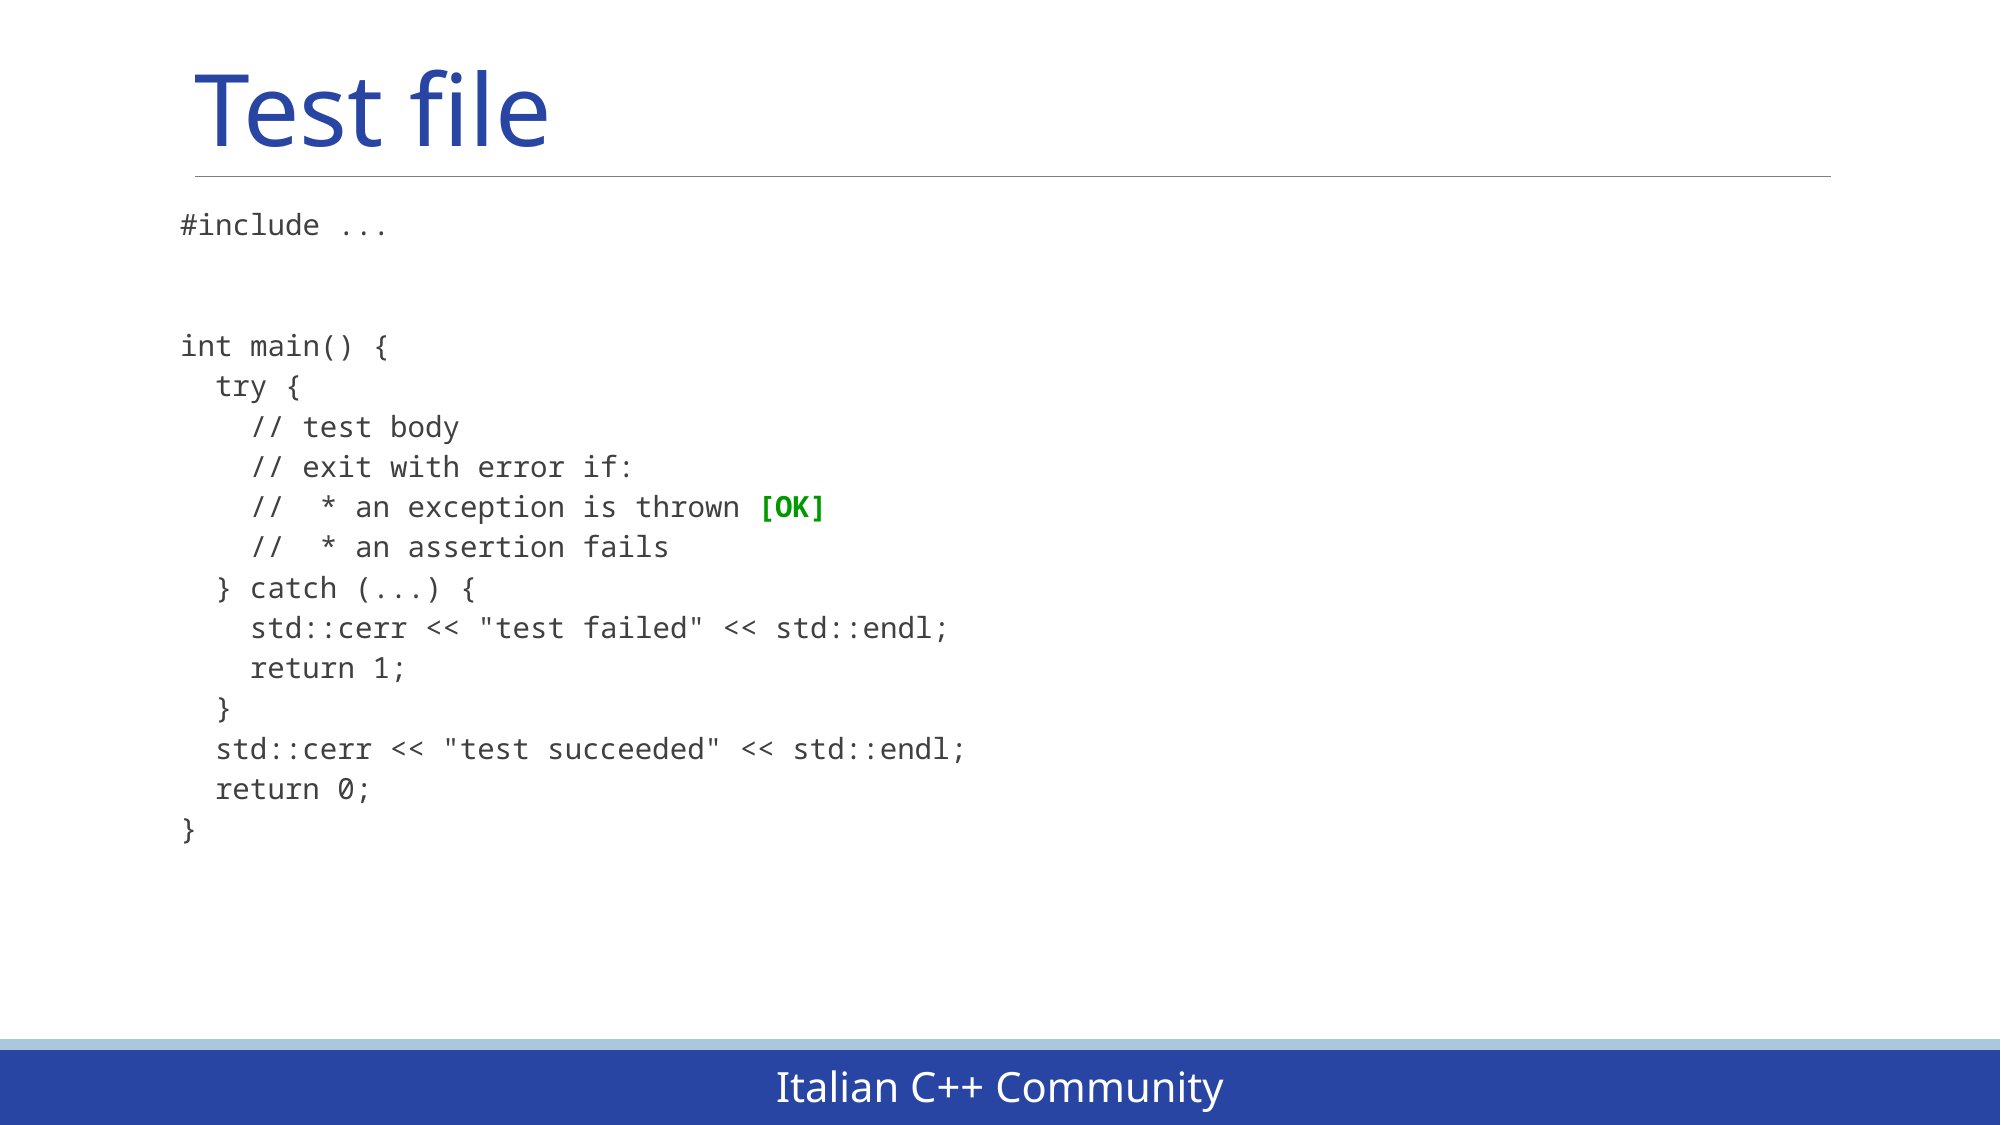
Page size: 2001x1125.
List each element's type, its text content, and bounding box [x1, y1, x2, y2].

title Test file [179, 2, 1830, 175]
list #include ... int main() { try { // test body // exit with error if: // * an exception is thrown [OK] // * an assertion fails } catch (...) { std::cerr << "test failed" << std::endl; return 1; } std::cerr << "test succeeded" << std::endl; return 0; } [179, 202, 1949, 1011]
